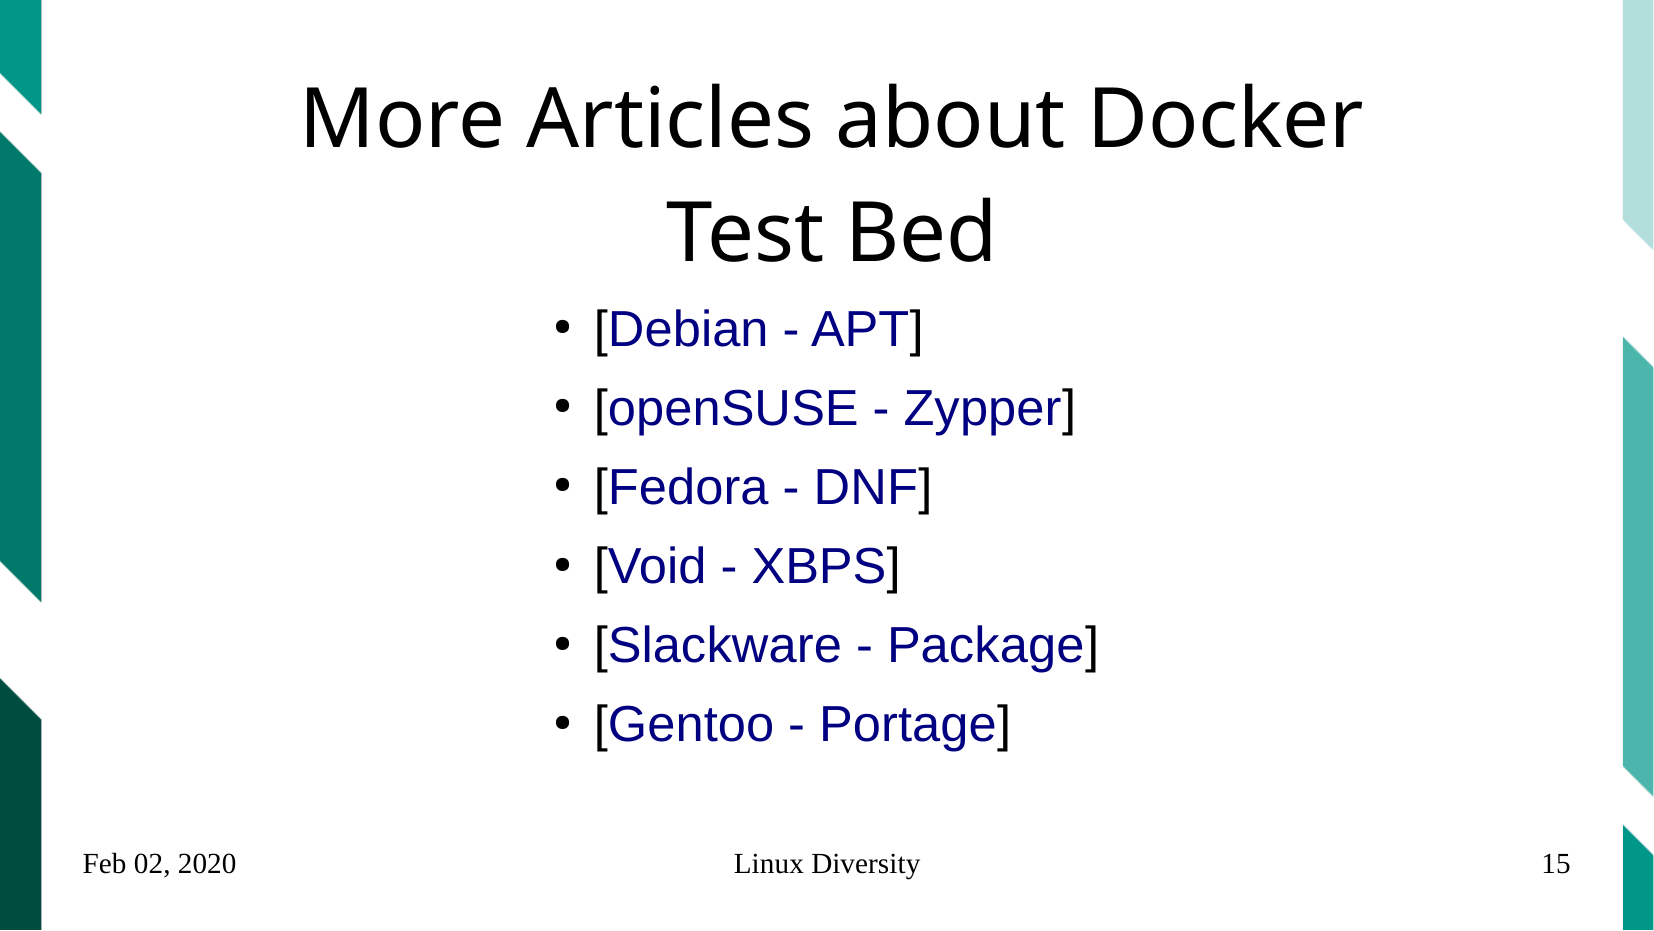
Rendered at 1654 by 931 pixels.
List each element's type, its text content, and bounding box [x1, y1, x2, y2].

picture [0, 0, 1654, 930]
list [Debian - APT] [openSUSE - Zypper] [Fedora - DNF] [Void - XBPS] [Slackware - Package] [Gentoo - Portage] [540, 300, 1246, 757]
title More Articles about Docker Test Bed [285, 59, 1381, 286]
